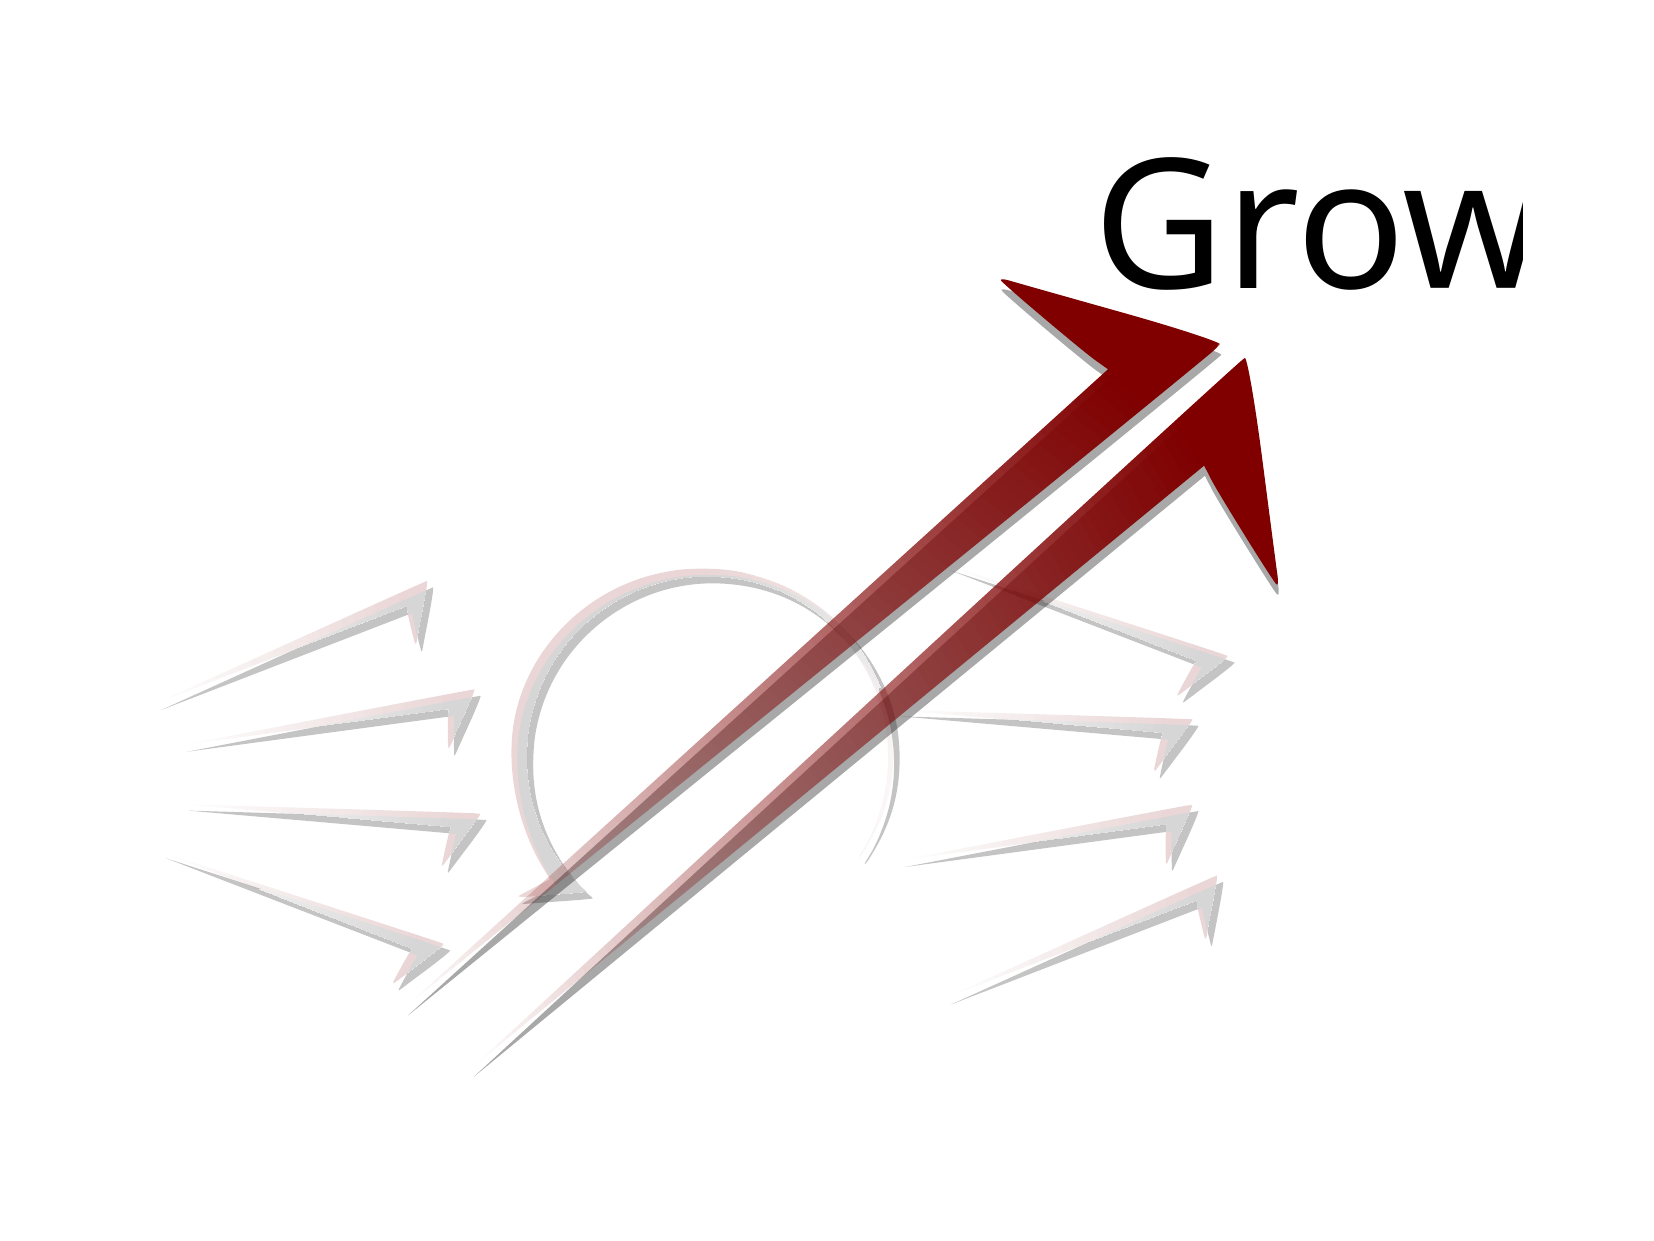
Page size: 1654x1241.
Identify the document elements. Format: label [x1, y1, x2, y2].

picture [150, 118, 1523, 1096]
